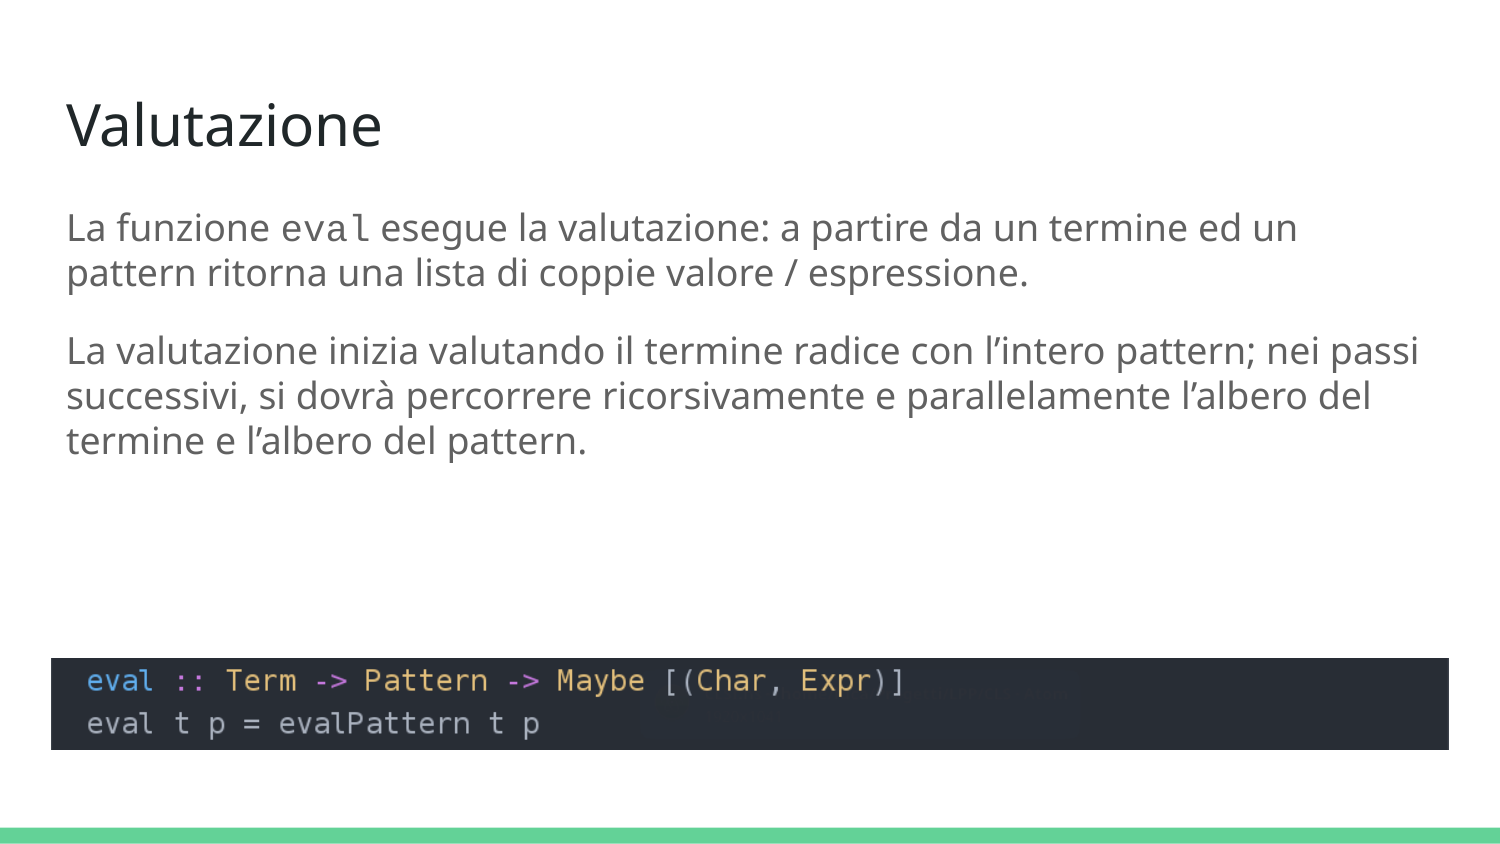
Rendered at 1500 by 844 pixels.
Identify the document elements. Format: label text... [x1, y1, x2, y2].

list La funzione eval esegue la valutazione: a partire da un termine ed un pattern ritorna una lista di coppie valore / espressione. La valutazione inizia valutando il termine radice con l’intero pattern; nei passi successivi, si dovrà percorrere ricorsivamente e parallelamente l’albero del termine e l’albero del pattern. [51, 189, 1449, 658]
title Valutazione [51, 72, 1449, 167]
picture [51, 658, 1449, 750]
